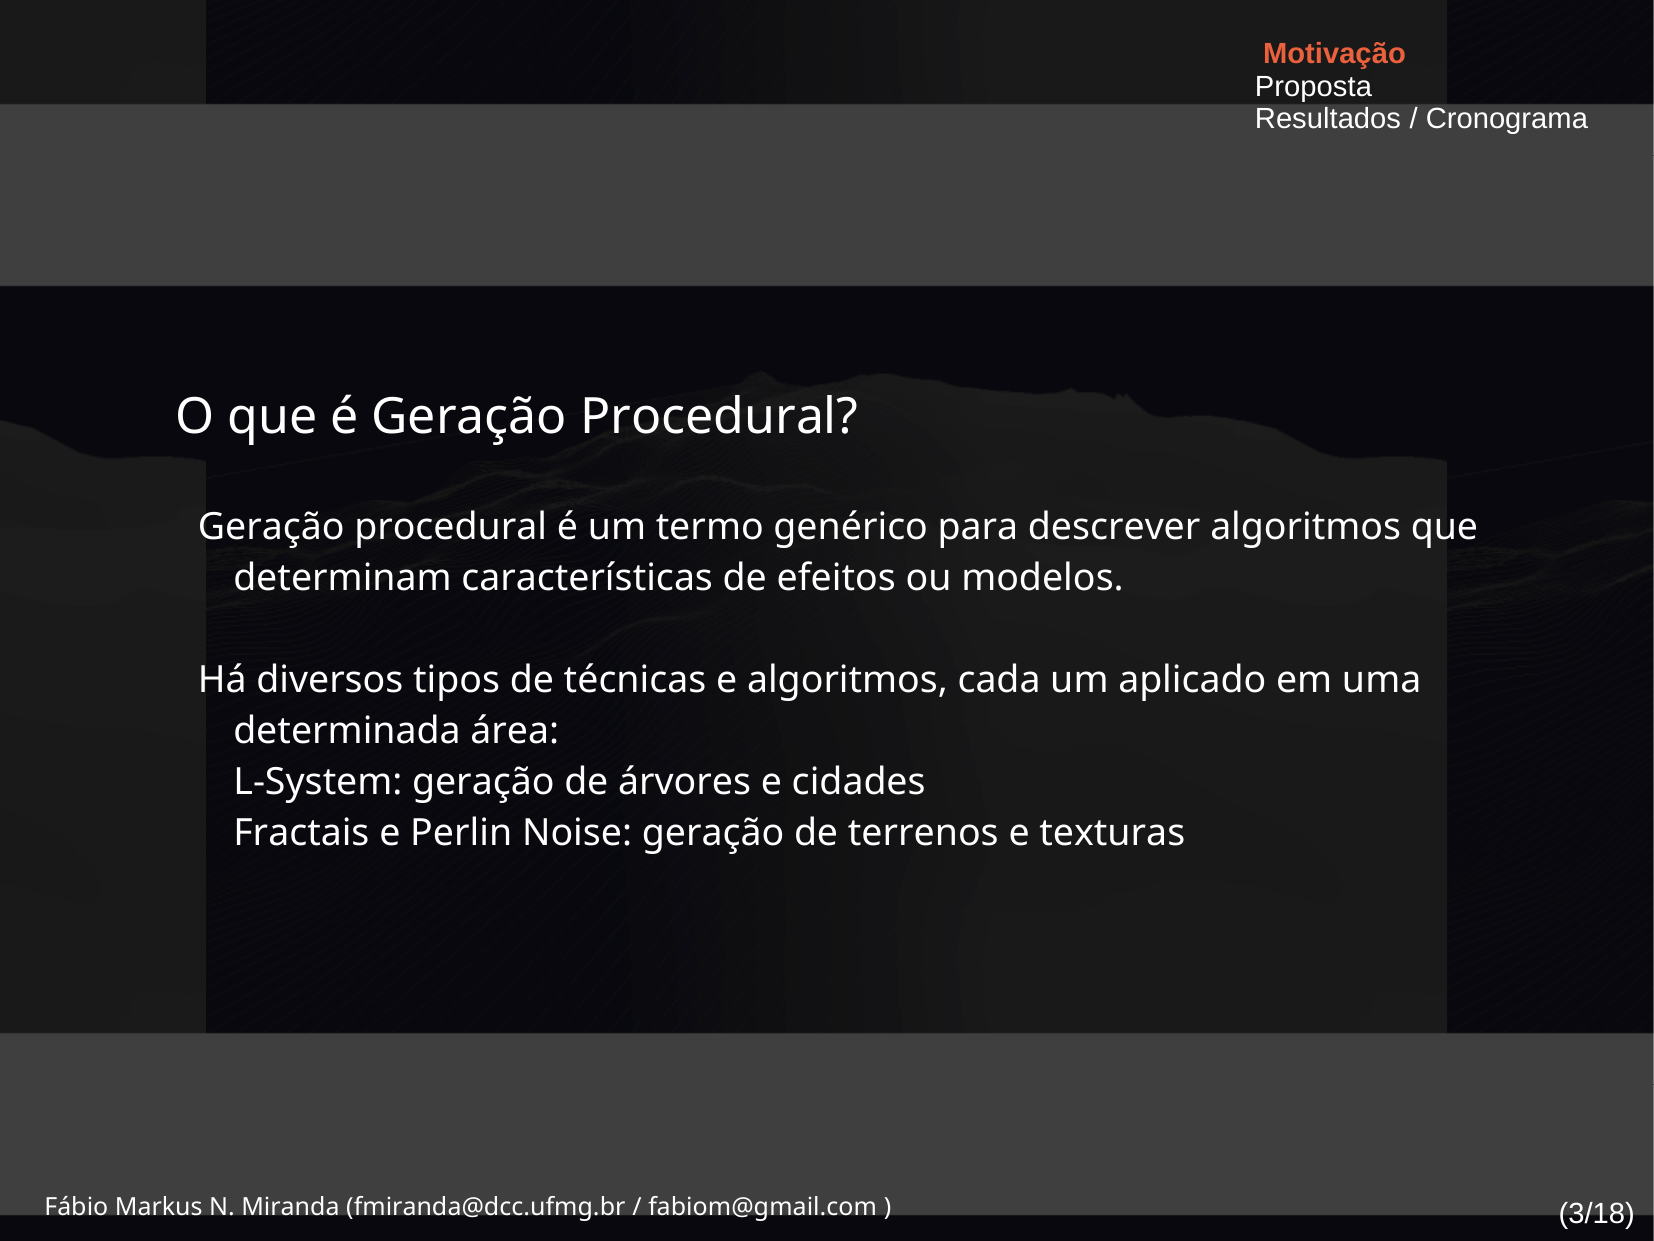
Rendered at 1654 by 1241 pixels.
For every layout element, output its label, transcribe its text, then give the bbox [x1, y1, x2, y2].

text_box O que é Geração Procedural? Geração procedural é um termo genérico para descrever algoritmos que determinam características de efeitos ou modelos. Há diversos tipos de técnicas e algoritmos, cada um aplicado em uma determinada área: L-System: geração de árvores e cidades Fractais e Perlin Noise: geração de terrenos e texturas [147, 236, 1516, 1081]
text_box (3/18) [1535, 1189, 1654, 1237]
picture [0, 0, 1654, 1241]
text_box Fábio Markus N. Miranda (fmiranda@dcc.ufmg.br / fabiom@gmail.com ) [29, 1181, 975, 1227]
text_box Motivação Proposta Resultados / Cronograma [1240, 29, 1604, 144]
